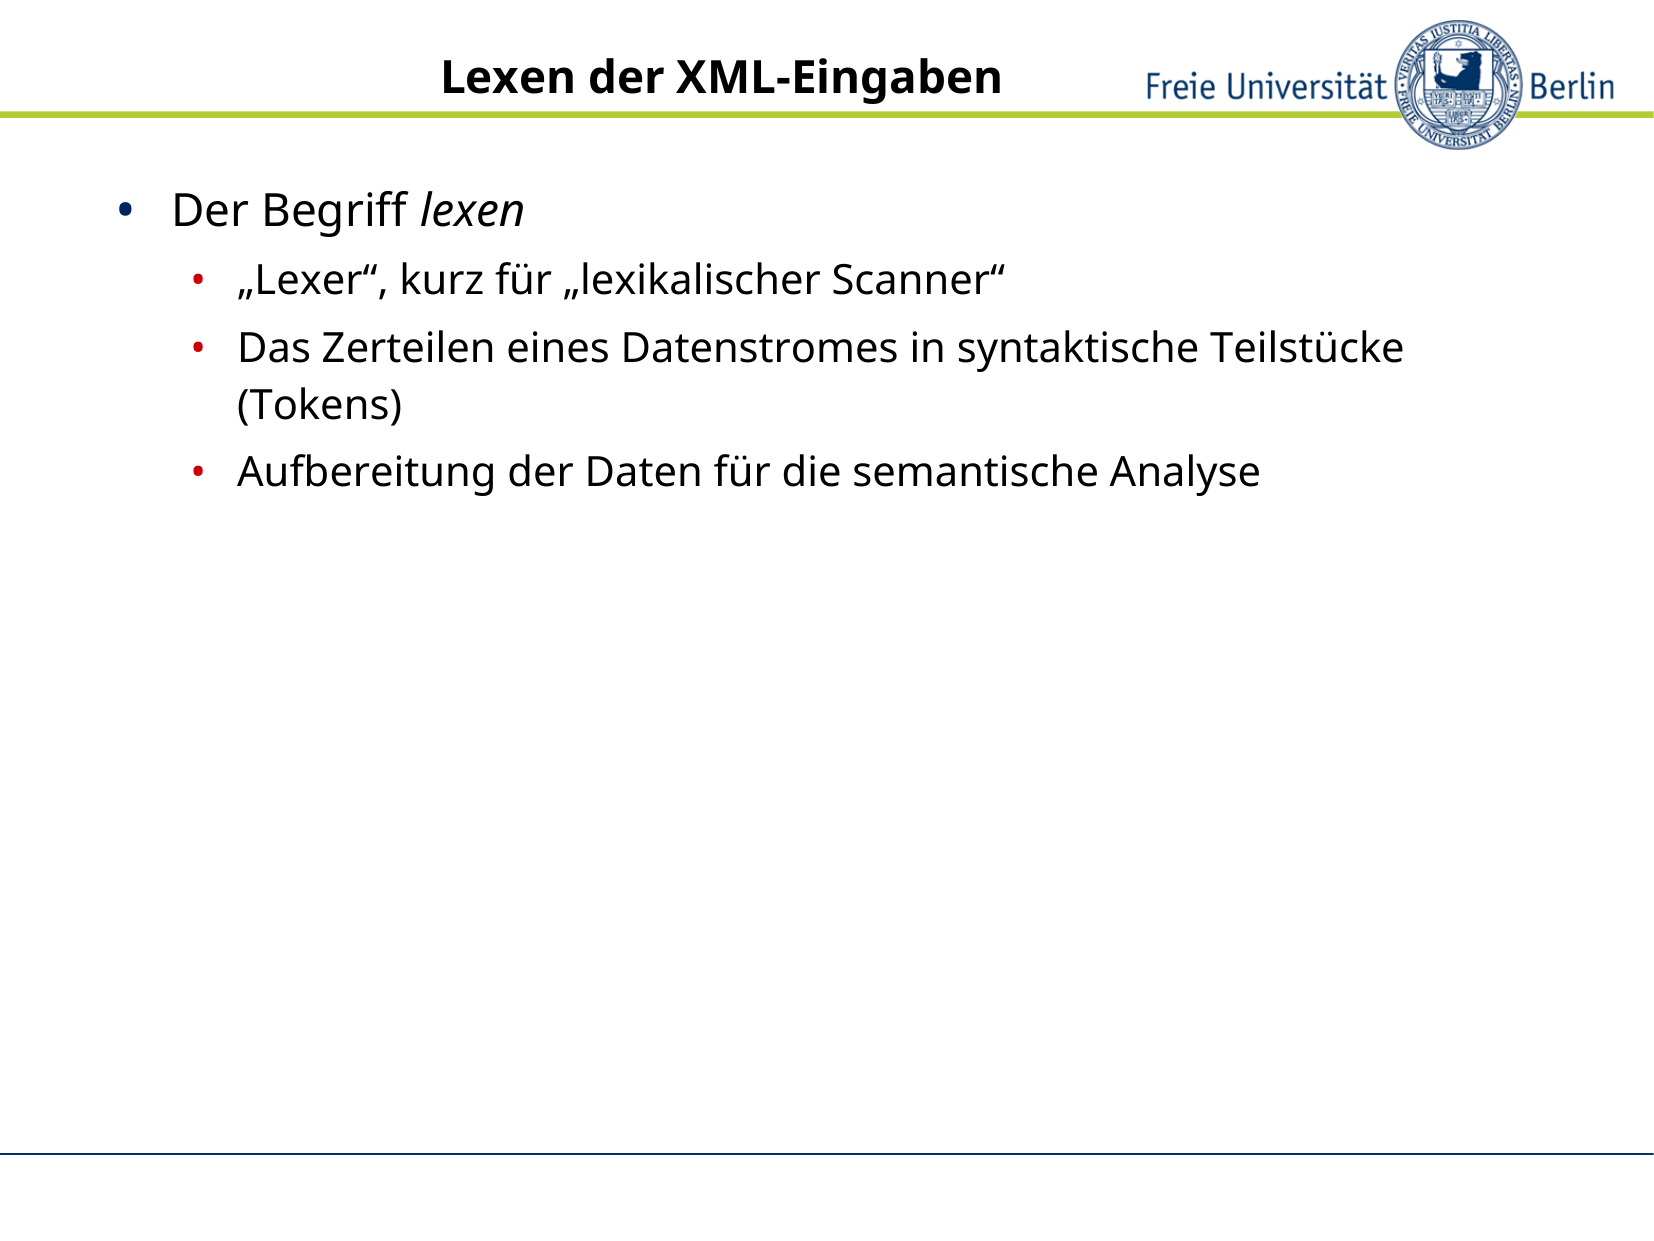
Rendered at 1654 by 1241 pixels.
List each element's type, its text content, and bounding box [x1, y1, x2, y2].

list Der Begriff lexen „Lexer“, kurz für „lexikalischer Scanner“ Das Zerteilen eines Datenstromes in syntaktische Teilstücke (Tokens) Aufbereitung der Daten für die semantische Analyse [115, 177, 1418, 680]
title Lexen der XML-Eingaben [422, 0, 1654, 152]
